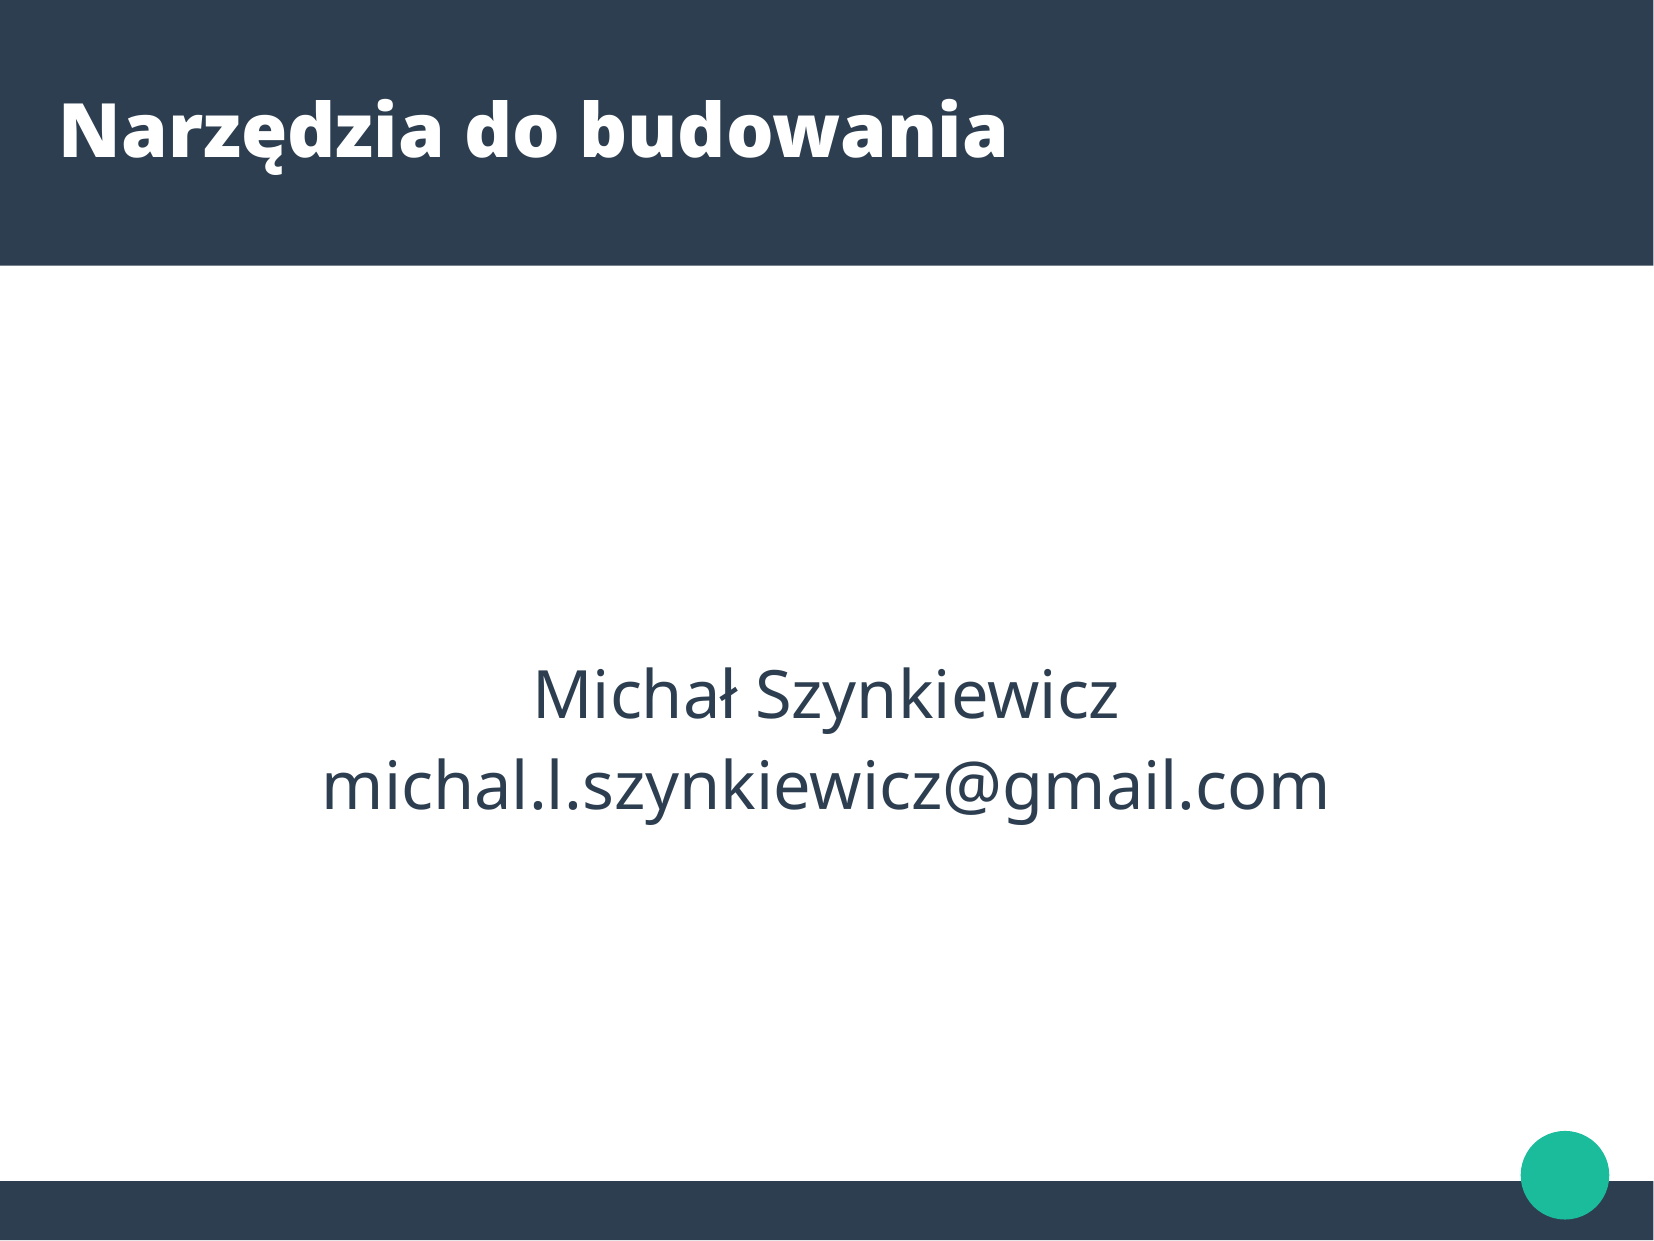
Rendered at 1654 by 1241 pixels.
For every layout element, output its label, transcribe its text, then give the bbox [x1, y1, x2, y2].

title Narzędzia do budowania [59, 24, 1595, 232]
subtitle Michał Szynkiewicz michal.l.szynkiewicz@gmail.com [59, 324, 1595, 1152]
